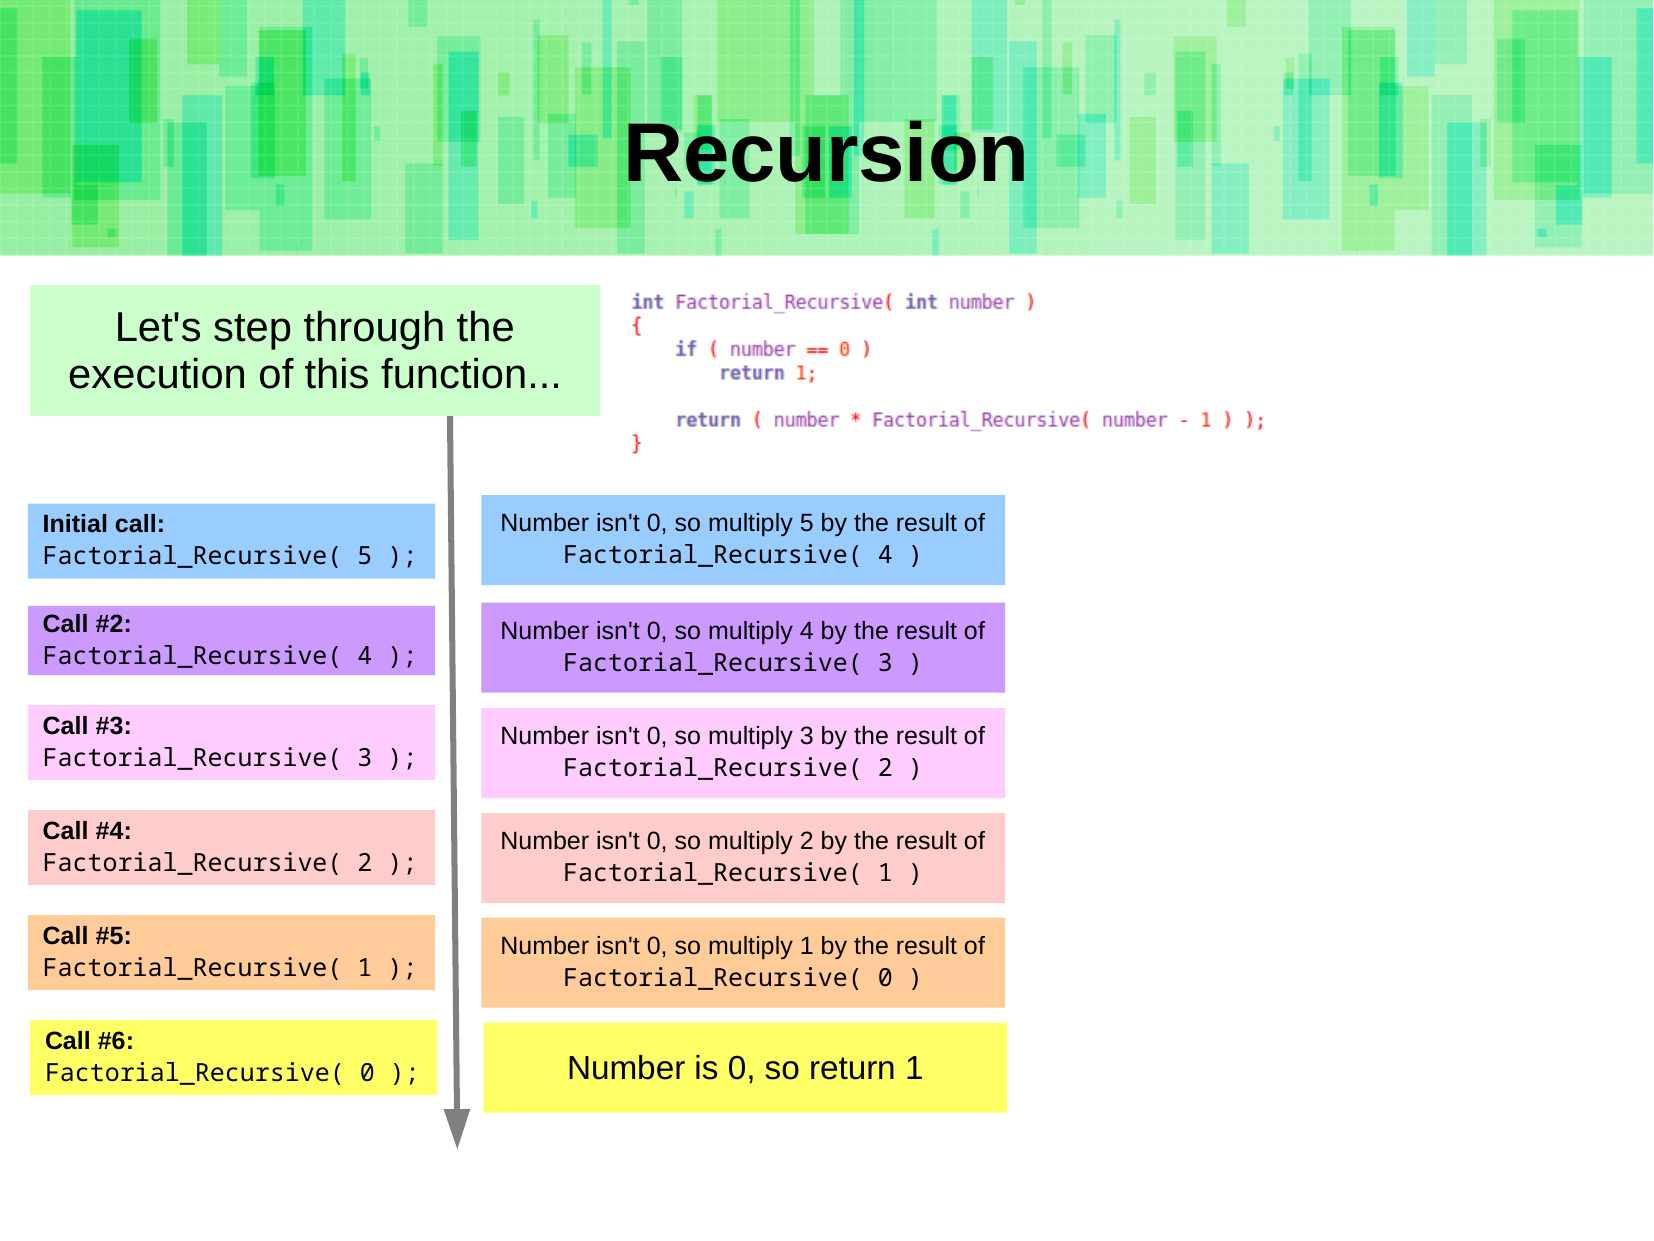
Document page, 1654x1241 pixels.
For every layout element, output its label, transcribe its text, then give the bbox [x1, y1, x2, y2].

text_box Number isn't 0, so multiply 1 by the result of Factorial_Recursive( 0 ) [481, 917, 1006, 1008]
text_box Number isn't 0, so multiply 4 by the result of Factorial_Recursive( 3 ) [481, 602, 1006, 693]
text_box Number isn't 0, so multiply 5 by the result of Factorial_Recursive( 4 ) [481, 495, 1006, 586]
text_box Call #3: Factorial_Recursive( 3 ); [27, 705, 436, 781]
text_box Call #4: Factorial_Recursive( 2 ); [27, 810, 436, 886]
text_box Call #5: Factorial_Recursive( 1 ); [27, 915, 436, 991]
text_box Call #6: Factorial_Recursive( 0 ); [30, 1020, 438, 1096]
picture [0, 0, 1654, 1241]
text_box Number is 0, so return 1 [483, 1022, 1008, 1113]
text_box Let's step through the execution of this function... [30, 285, 601, 417]
title Recursion [82, 49, 1571, 257]
text_box Initial call: Factorial_Recursive( 5 ); [27, 503, 436, 579]
text_box Call #2: Factorial_Recursive( 4 ); [27, 605, 436, 676]
text_box Number isn't 0, so multiply 2 by the result of Factorial_Recursive( 1 ) [481, 813, 1006, 904]
text_box Number isn't 0, so multiply 3 by the result of Factorial_Recursive( 2 ) [481, 708, 1006, 799]
